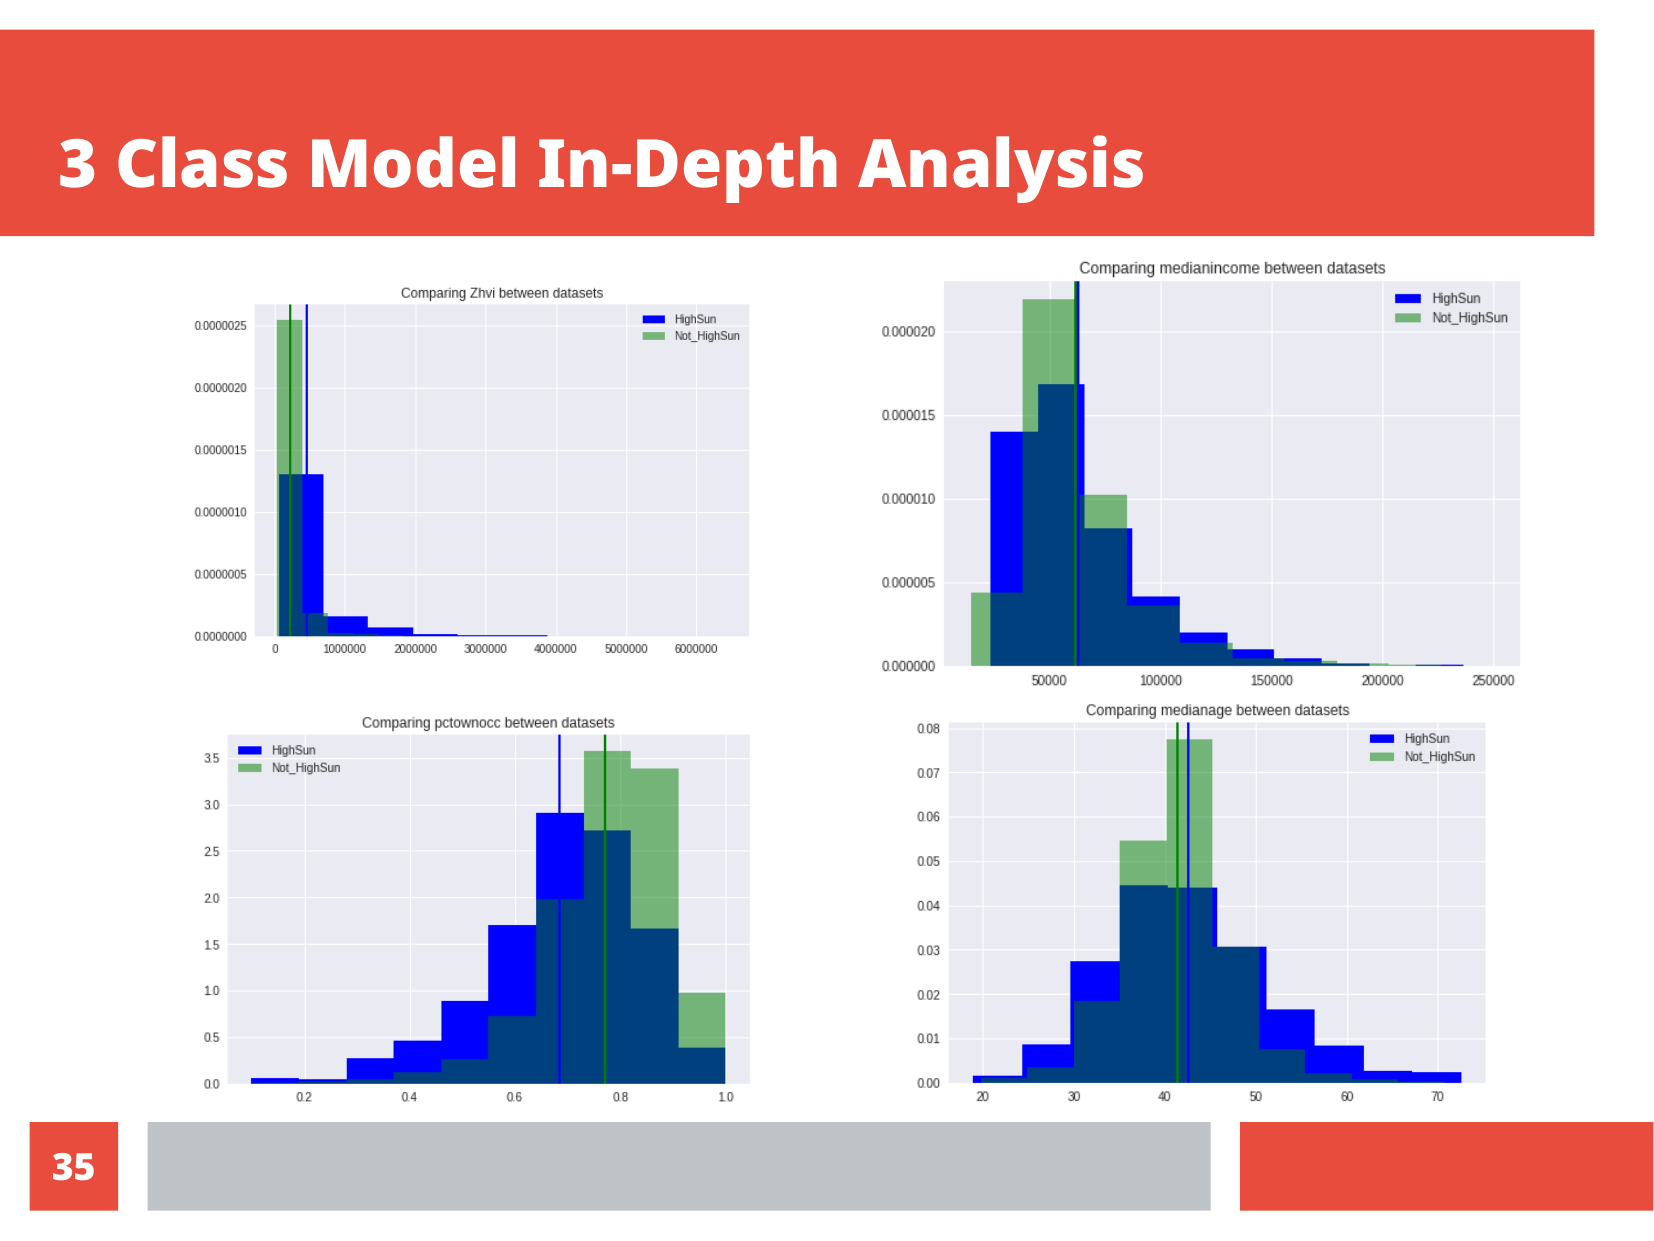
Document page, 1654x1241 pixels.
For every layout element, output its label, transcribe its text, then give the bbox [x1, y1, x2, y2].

picture [186, 280, 757, 663]
title 3 Class Model In-Depth Analysis [59, 59, 1595, 207]
picture [872, 253, 1528, 1112]
picture [195, 709, 757, 1112]
